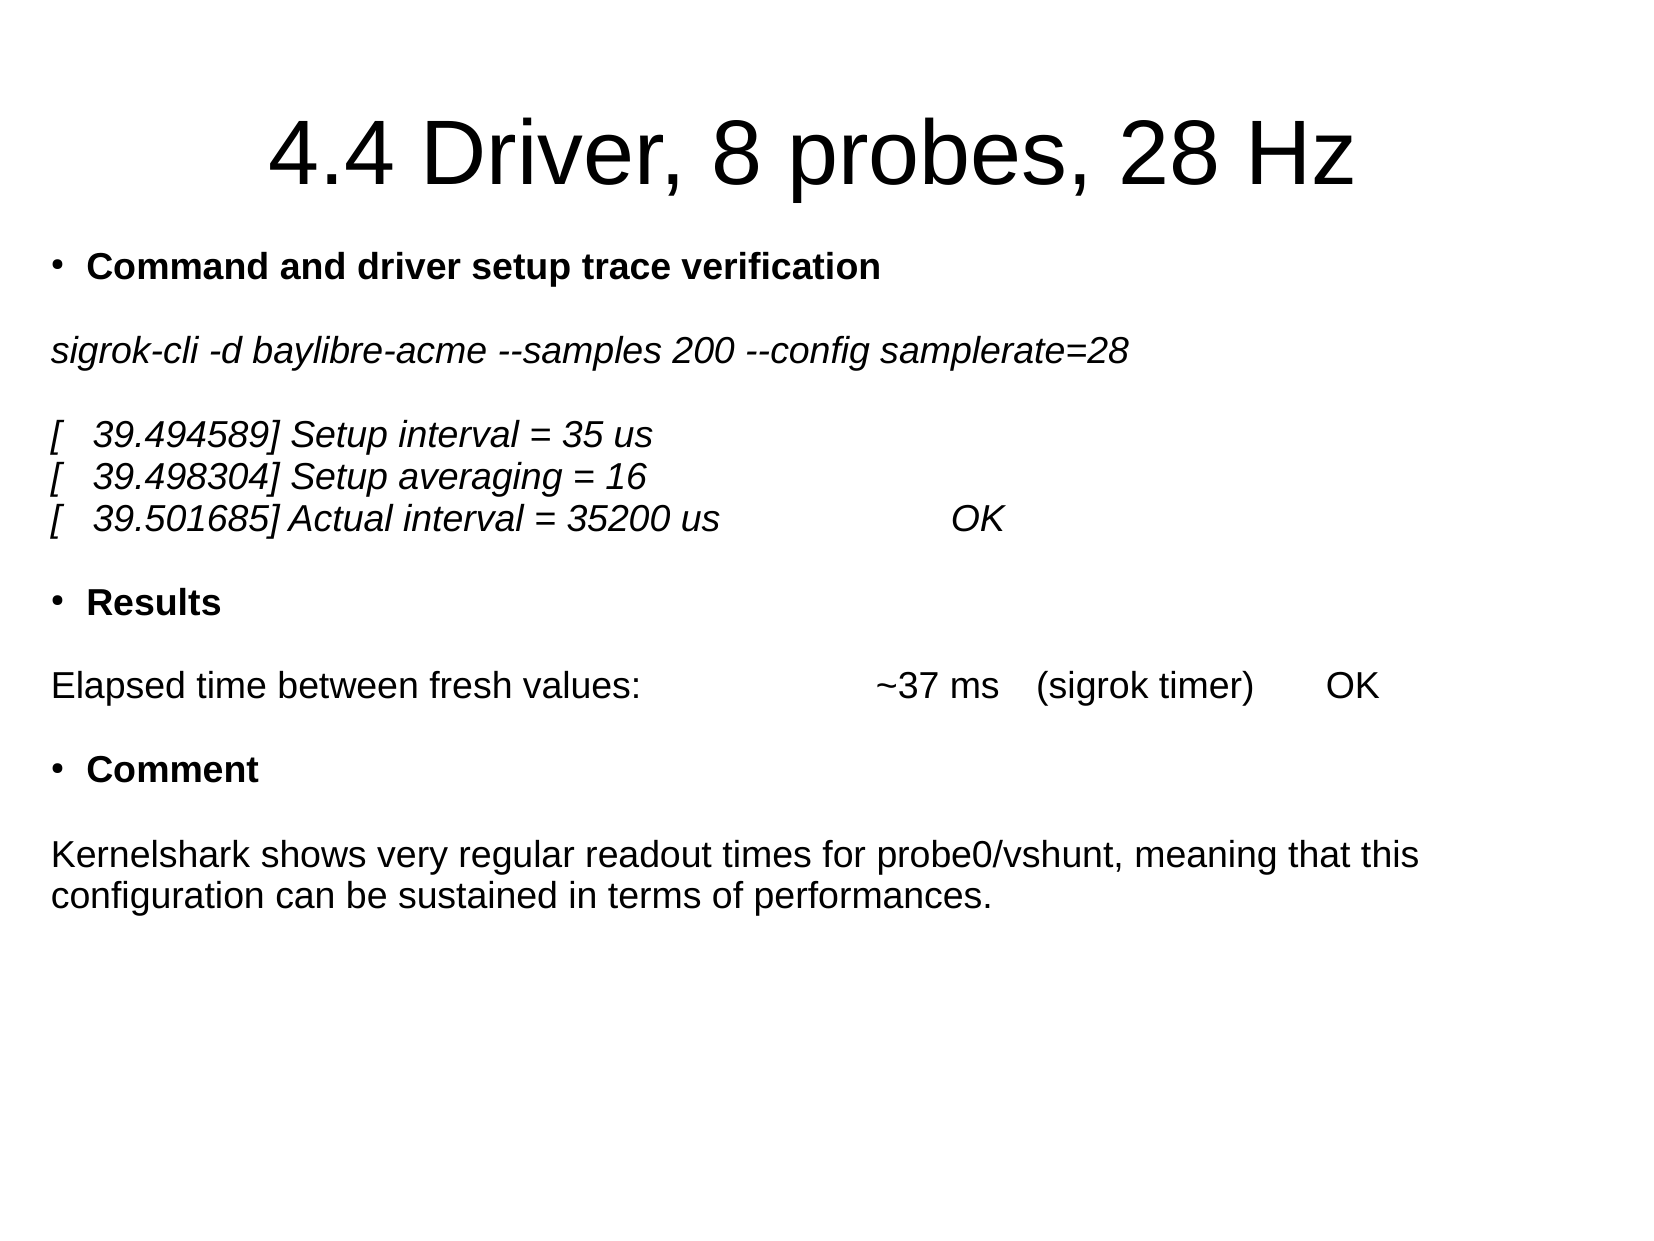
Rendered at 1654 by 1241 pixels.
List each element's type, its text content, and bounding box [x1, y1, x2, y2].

text_box Command and driver setup trace verification sigrok-cli -d baylibre-acme --samples 200 --config samplerate=28 [ 39.494589] Setup interval = 35 us [ 39.498304] Setup averaging = 16 [ 39.501685] Actual interval = 35200 us OK Results Elapsed time between fresh values: ~37 ms (sigrok timer) OK Comment Kernelshark shows very regular readout times for probe0/vshunt, meaning that this configuration can be sustained in terms of performances. [36, 237, 1623, 1066]
title 4.4 Driver, 8 probes, 28 Hz [82, 49, 1571, 237]
